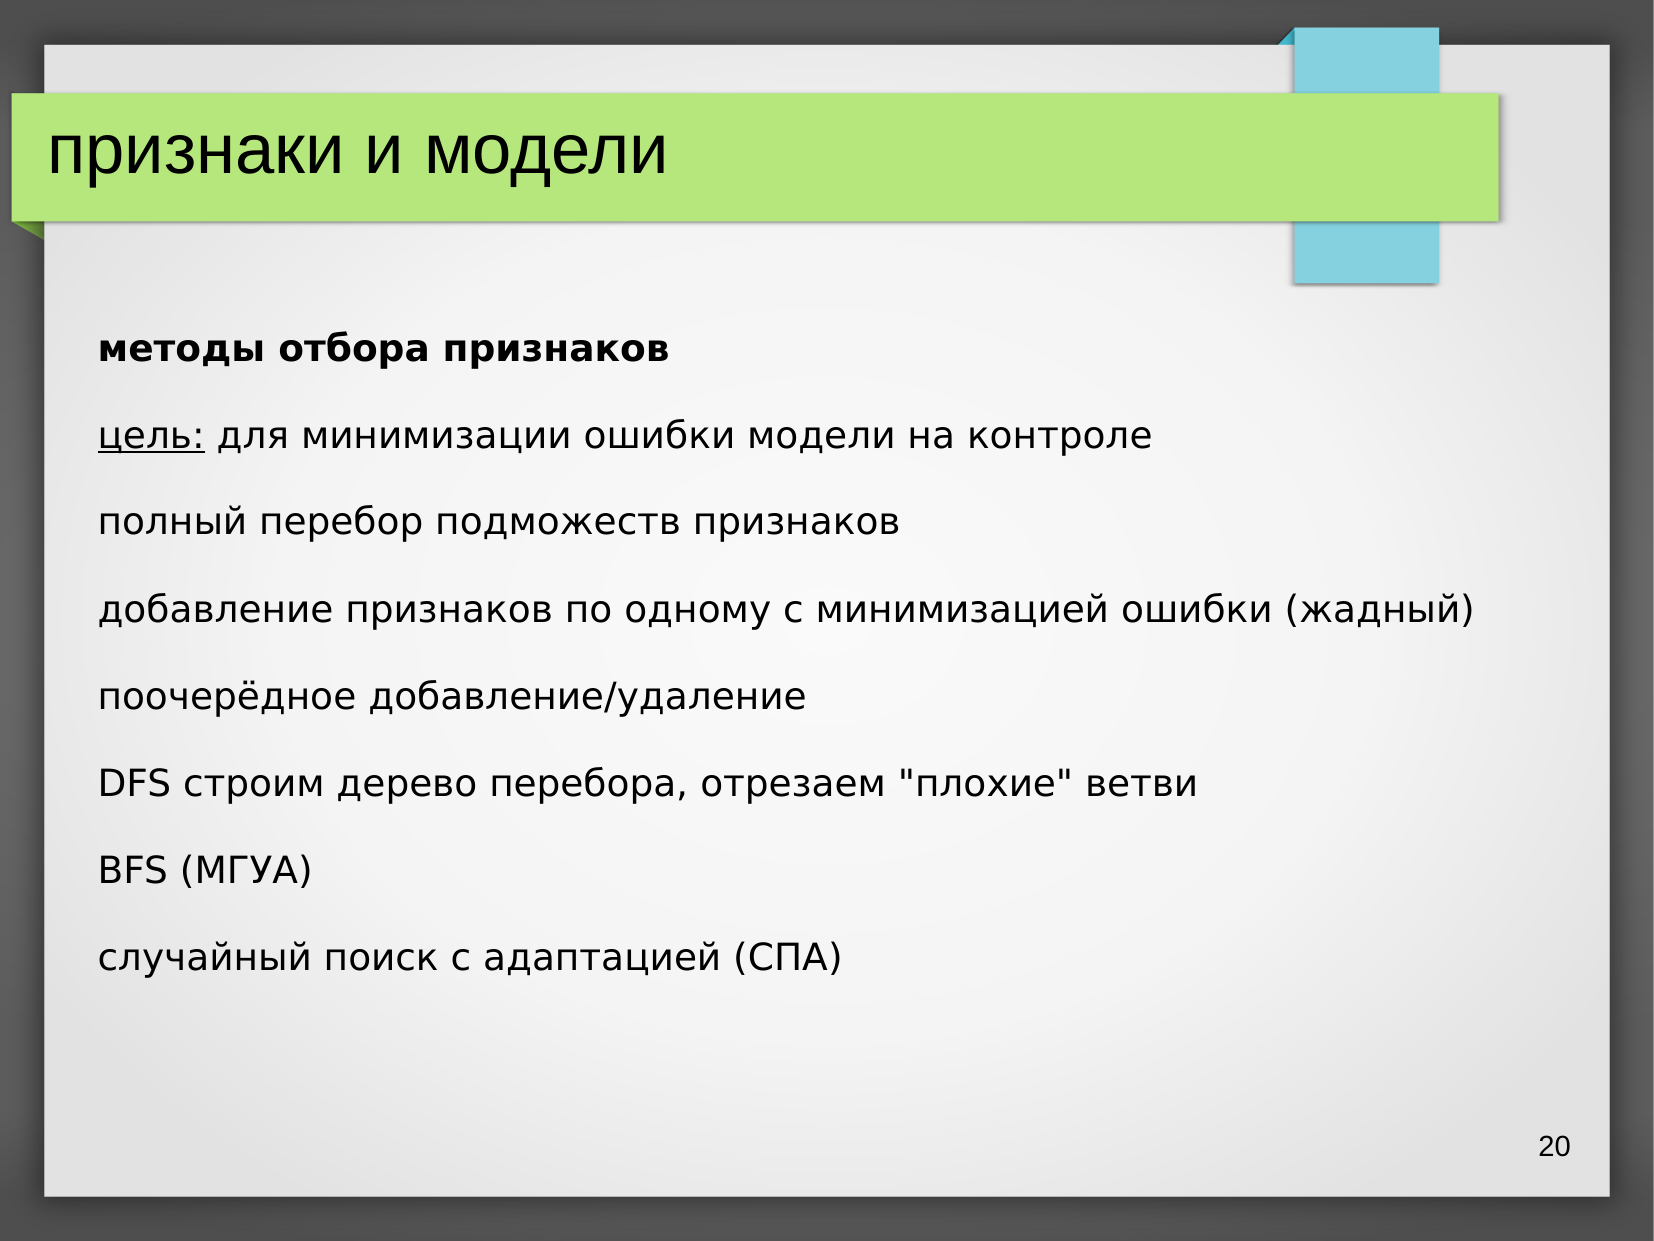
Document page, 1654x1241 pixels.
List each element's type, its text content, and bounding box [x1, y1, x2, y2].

title признаки и модели [47, 113, 1465, 185]
picture [0, 0, 1654, 1241]
text_box методы отбора признаков цель: для минимизации ошибки модели на контроле полный перебор подможеств признаков добавление признаков по одному с минимизацией ошибки (жадный) поочерёдное добавление/удаление DFS строим дерево перебора, отрезаем "плохие" ветви BFS (МГУА) случайный поиск с адаптацией (СПА) [82, 318, 1524, 1074]
